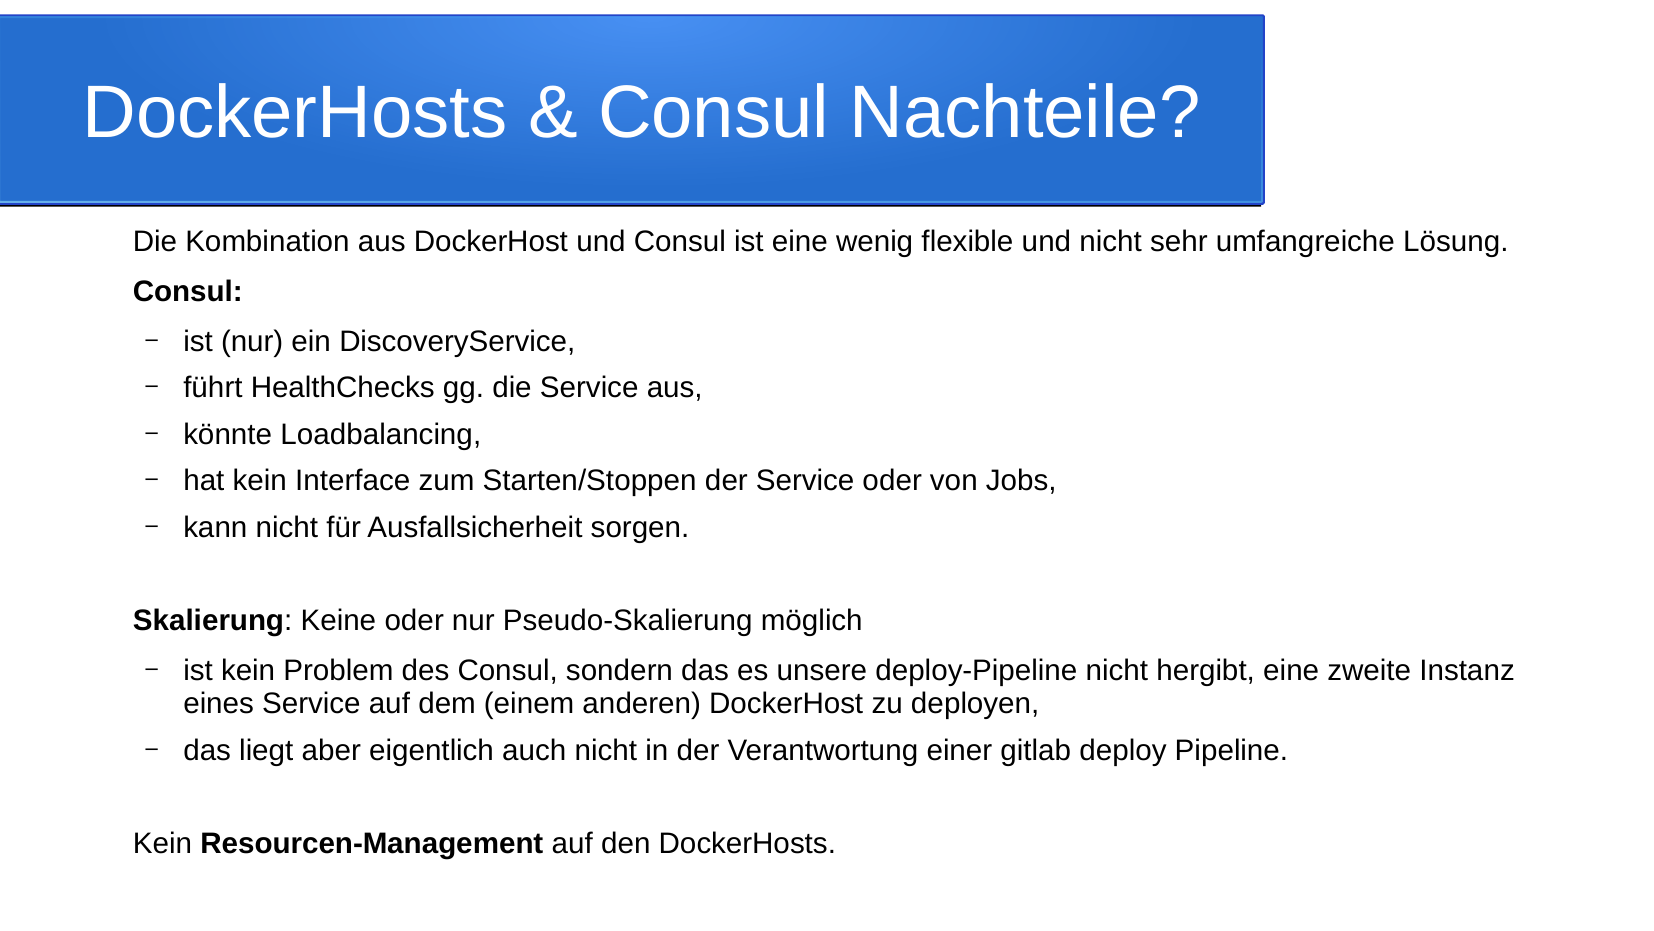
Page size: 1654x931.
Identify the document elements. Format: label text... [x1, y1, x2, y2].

title DockerHosts & Consul Nachteile? [82, 35, 1235, 189]
list Die Kombination aus DockerHost und Consul ist eine wenig flexible und nicht sehr umfangreiche Lösung. Consul: ist (nur) ein DiscoveryService, führt HealthChecks gg. die Service aus, könnte Loadbalancing, hat kein Interface zum Starten/Stoppen der Service oder von Jobs, kann nicht für Ausfallsicherheit sorgen. Skalierung: Keine oder nur Pseudo-Skalierung möglich ist kein Problem des Consul, sondern das es unsere deploy-Pipeline nicht hergibt, eine zweite Instanz eines Service auf dem (einem anderen) DockerHost zu deployen, das liegt aber eigentlich auch nicht in der Verantwortung einer gitlab deploy Pipeline. Kein Resourcen-Management auf den DockerHosts. [82, 224, 1571, 863]
